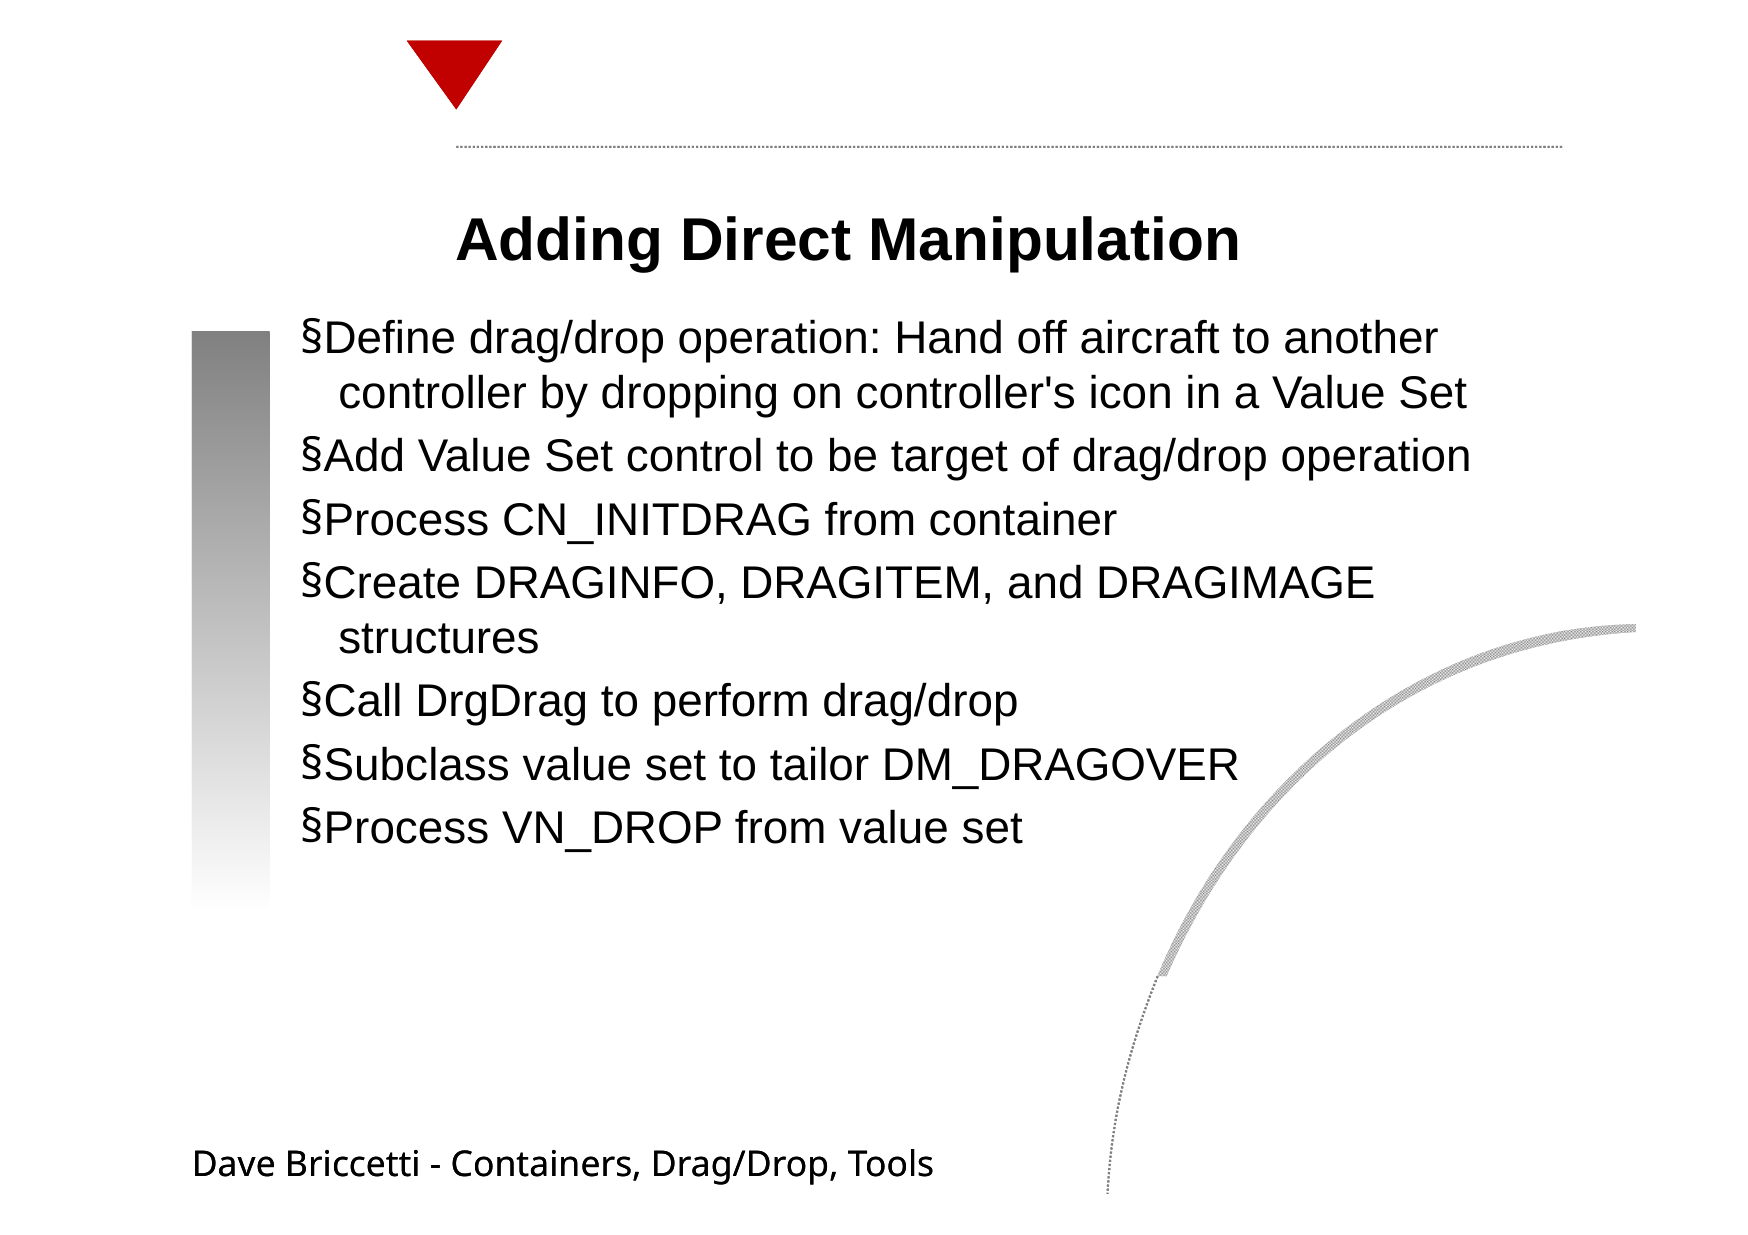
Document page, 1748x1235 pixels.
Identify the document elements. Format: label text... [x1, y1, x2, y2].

text_box Adding Direct Manipulation [455, 196, 1568, 277]
text_box Define drag/drop operation: Hand off aircraft to another controller by dropping on controller's icon in a Value Set Add Value Set control to be target of drag/drop operation Process CN_INITDRAG from container Create DRAGINFO, DRAGITEM, and DRAGIMAGE structures Call DrgDrag to perform drag/drop Subclass value set to tailor DM_DRAGOVER Process VN_DROP from value set [300, 307, 1561, 1123]
text_box [406, 40, 503, 110]
text_box [192, 332, 269, 911]
text_box [1561, 624, 1636, 642]
text_box Dave Briccetti - Containers, Drag/Drop, Tools [191, 1141, 1505, 1210]
